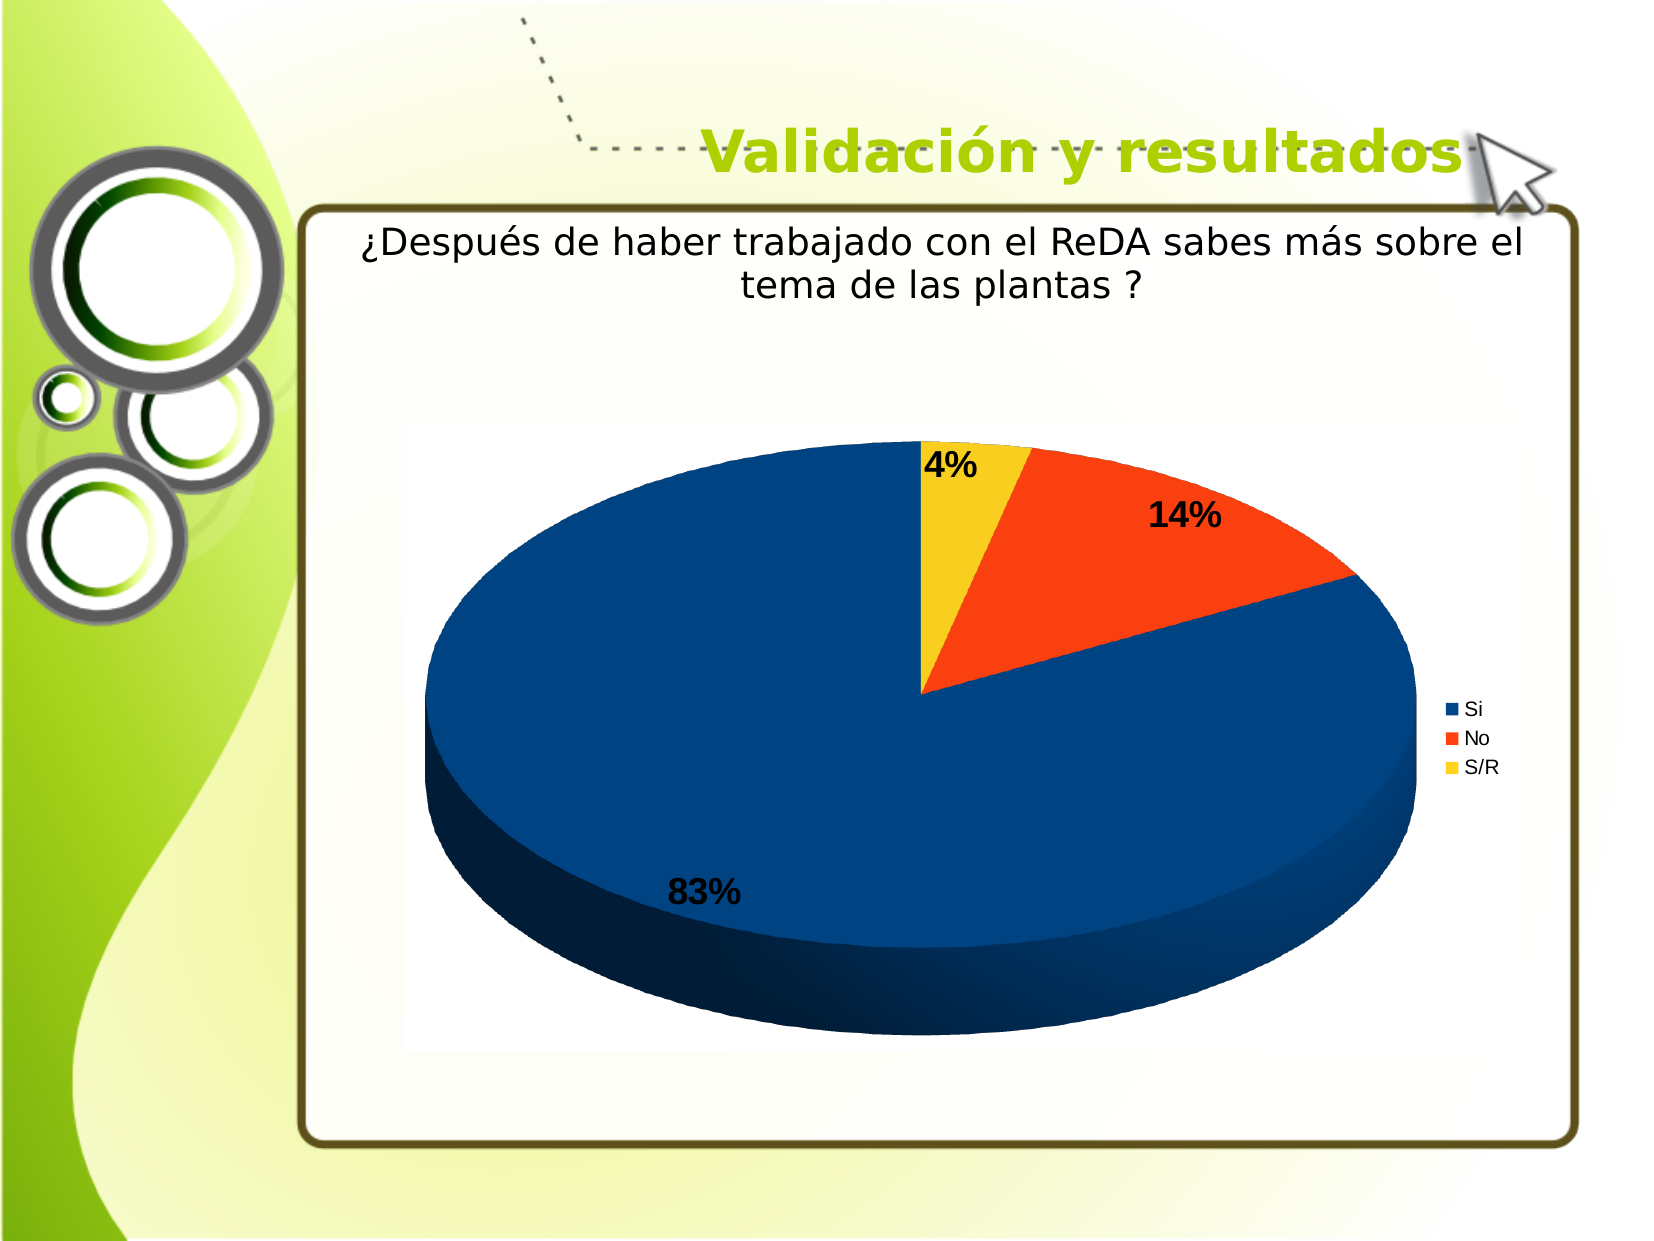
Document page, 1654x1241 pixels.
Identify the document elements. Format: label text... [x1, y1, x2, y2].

chart [403, 425, 1519, 1053]
picture [0, 0, 1654, 1241]
text_box ¿Después de haber trabajado con el ReDA sabes más sobre el tema de las plantas ? [312, 213, 1571, 316]
text_box Validación y resultados [578, 76, 1501, 160]
